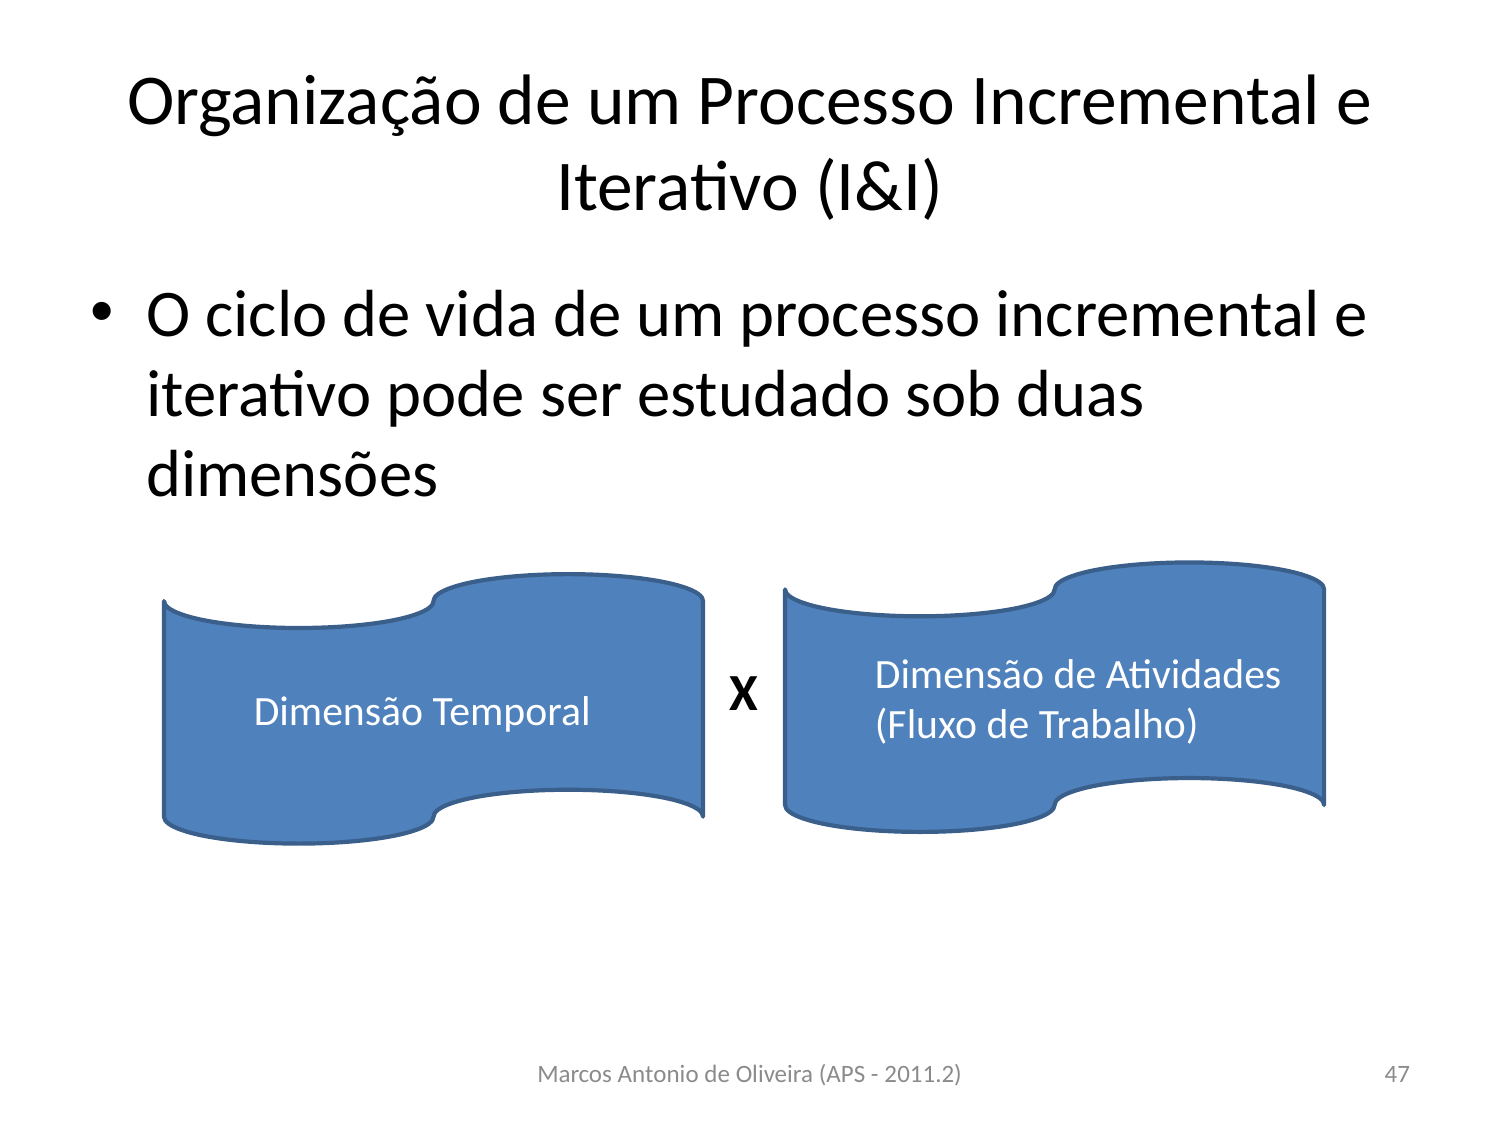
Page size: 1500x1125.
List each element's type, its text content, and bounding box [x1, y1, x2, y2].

text_box Dimensão de Atividades (Fluxo de Trabalho) [785, 562, 1325, 832]
list O ciclo de vida de um processo incremental e iterativo pode ser estudado sob duas dimensões [75, 262, 1425, 1005]
title Organização de um Processo Incremental e Iterativo (I&I) [75, 45, 1425, 233]
footer Marcos Antonio de Oliveira (APS - 2011.2) [512, 1042, 988, 1103]
slide_number <número> [1074, 1042, 1425, 1103]
text_box Dimensão Temporal [163, 574, 704, 844]
text_box X [715, 651, 774, 729]
